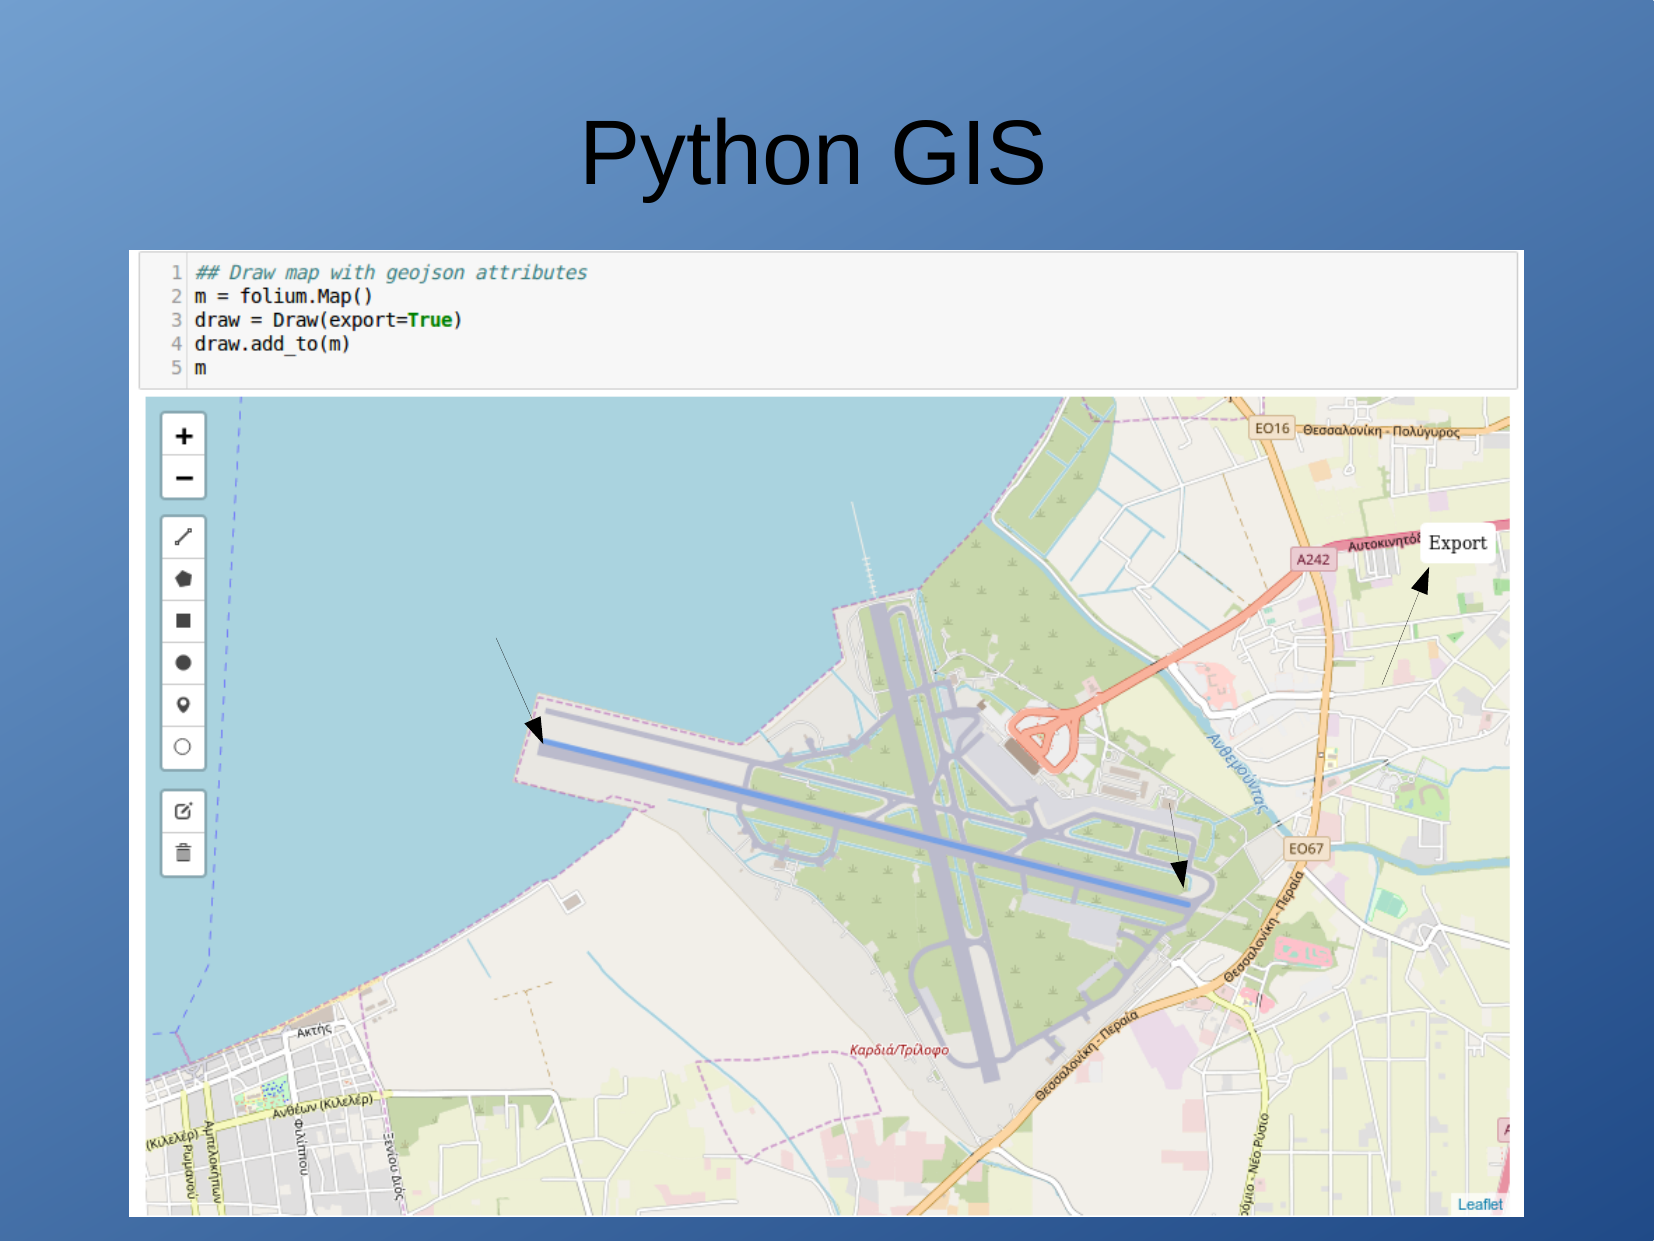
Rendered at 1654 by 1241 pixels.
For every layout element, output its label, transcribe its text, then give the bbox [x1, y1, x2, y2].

title Python GIS [82, 49, 1571, 257]
picture [129, 250, 1524, 1217]
